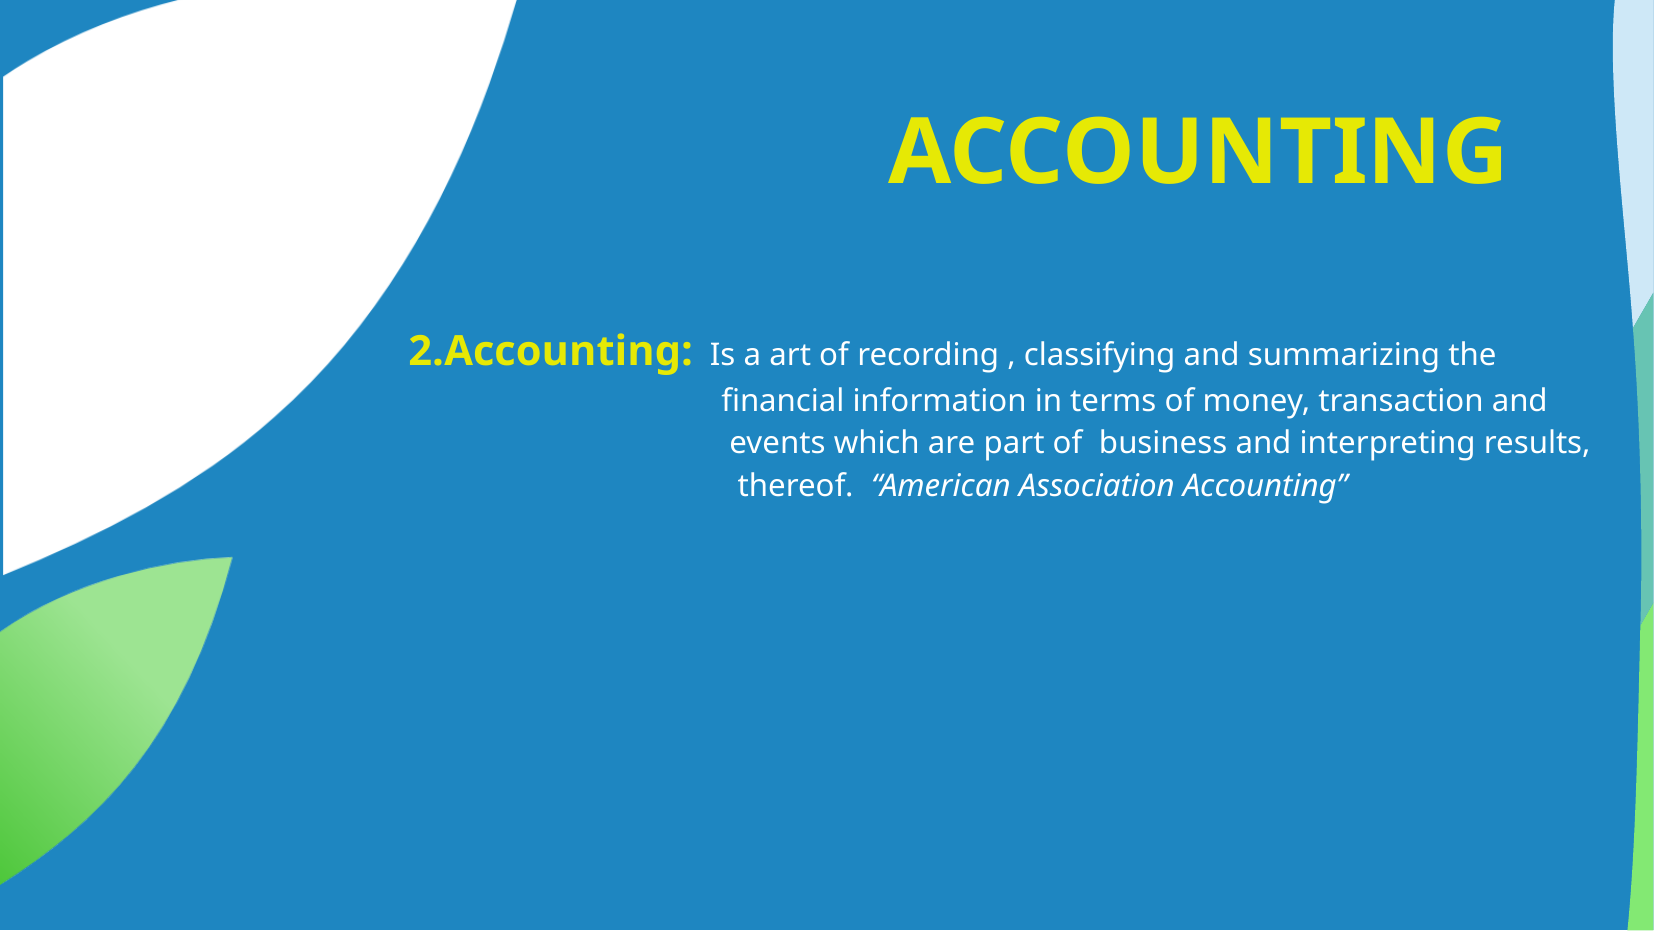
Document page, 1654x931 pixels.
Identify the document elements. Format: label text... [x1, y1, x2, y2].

list 2.Accounting: Is a art of recording , classifying and summarizing the financial information in terms of money, transaction and events which are part of business and interpreting results, thereof. “American Association Accounting” [337, 320, 1616, 676]
picture [0, 0, 517, 885]
title ACCOUNTING [300, 0, 1654, 296]
